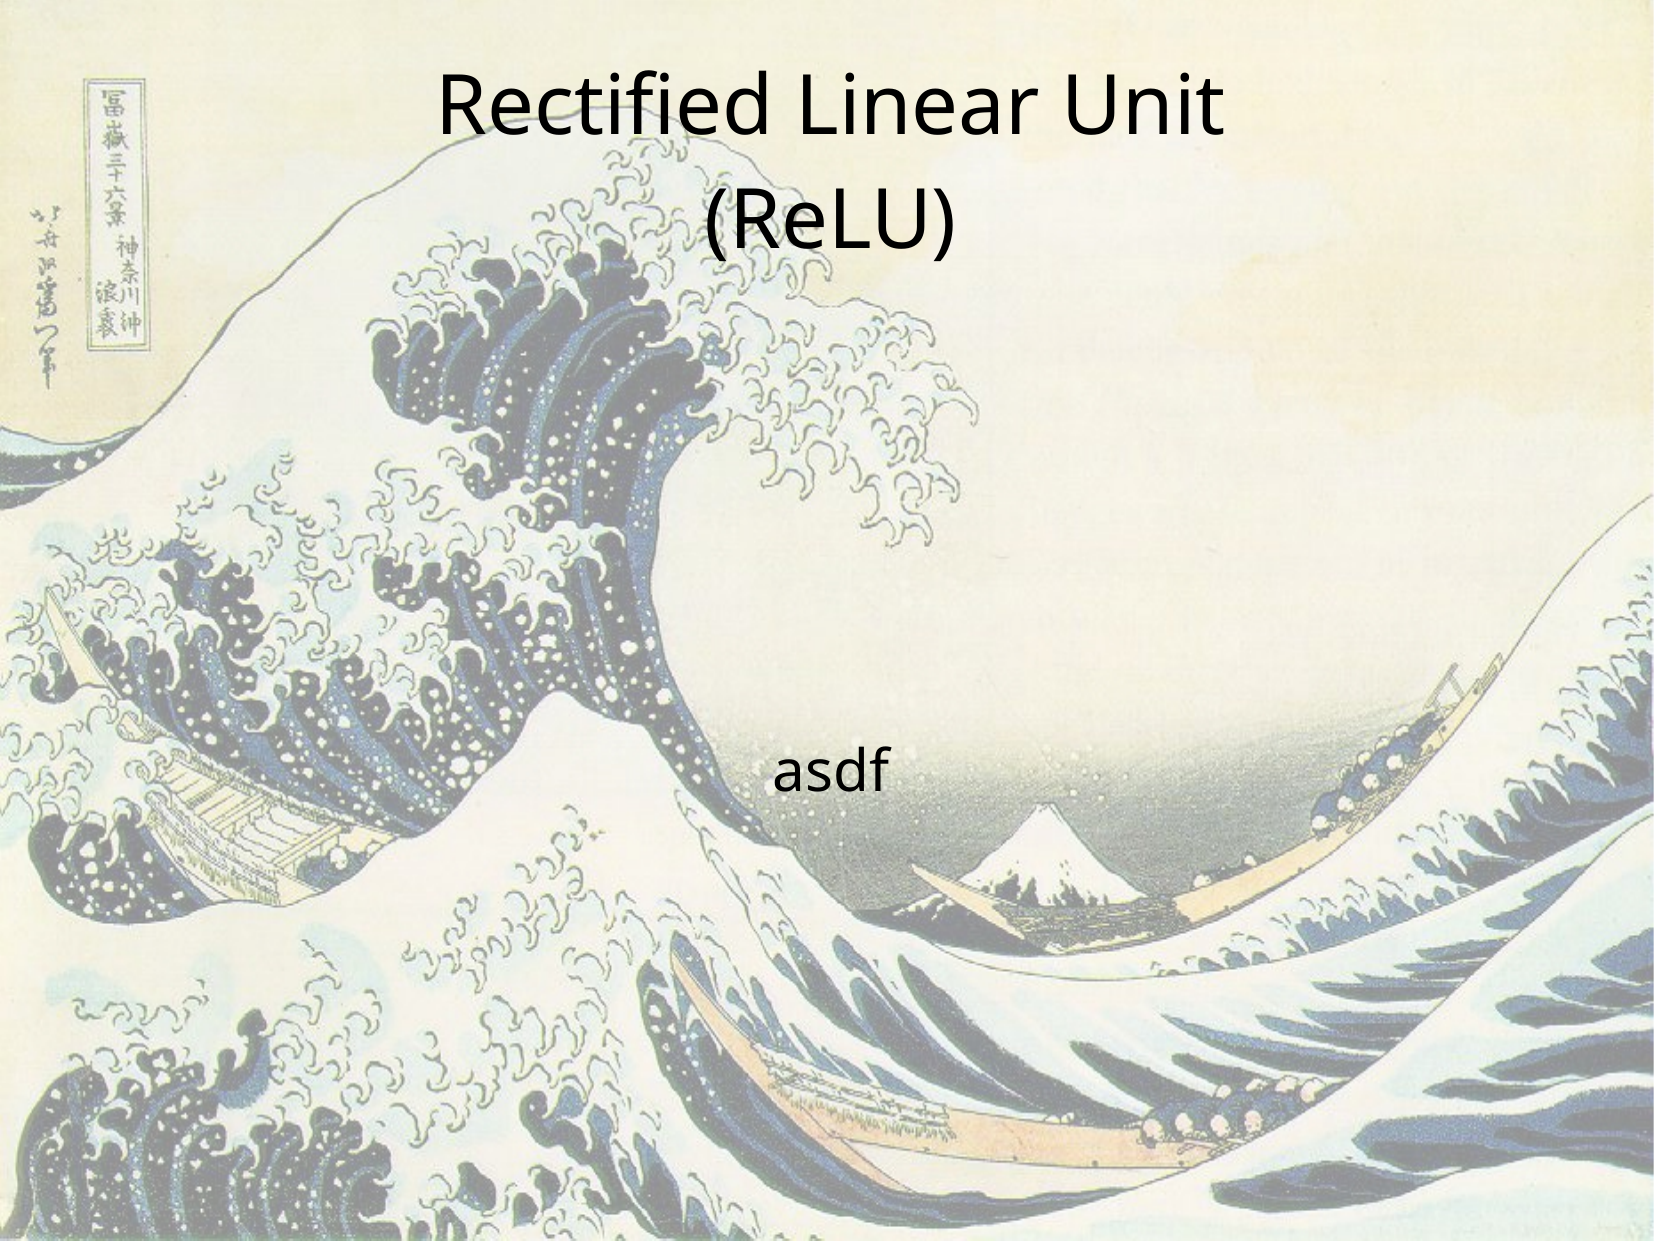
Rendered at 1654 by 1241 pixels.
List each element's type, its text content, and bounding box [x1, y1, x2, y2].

subtitle asdf [86, 337, 1576, 1201]
title Rectified Linear Unit (ReLU) [86, 54, 1576, 264]
picture [0, 0, 1654, 1241]
